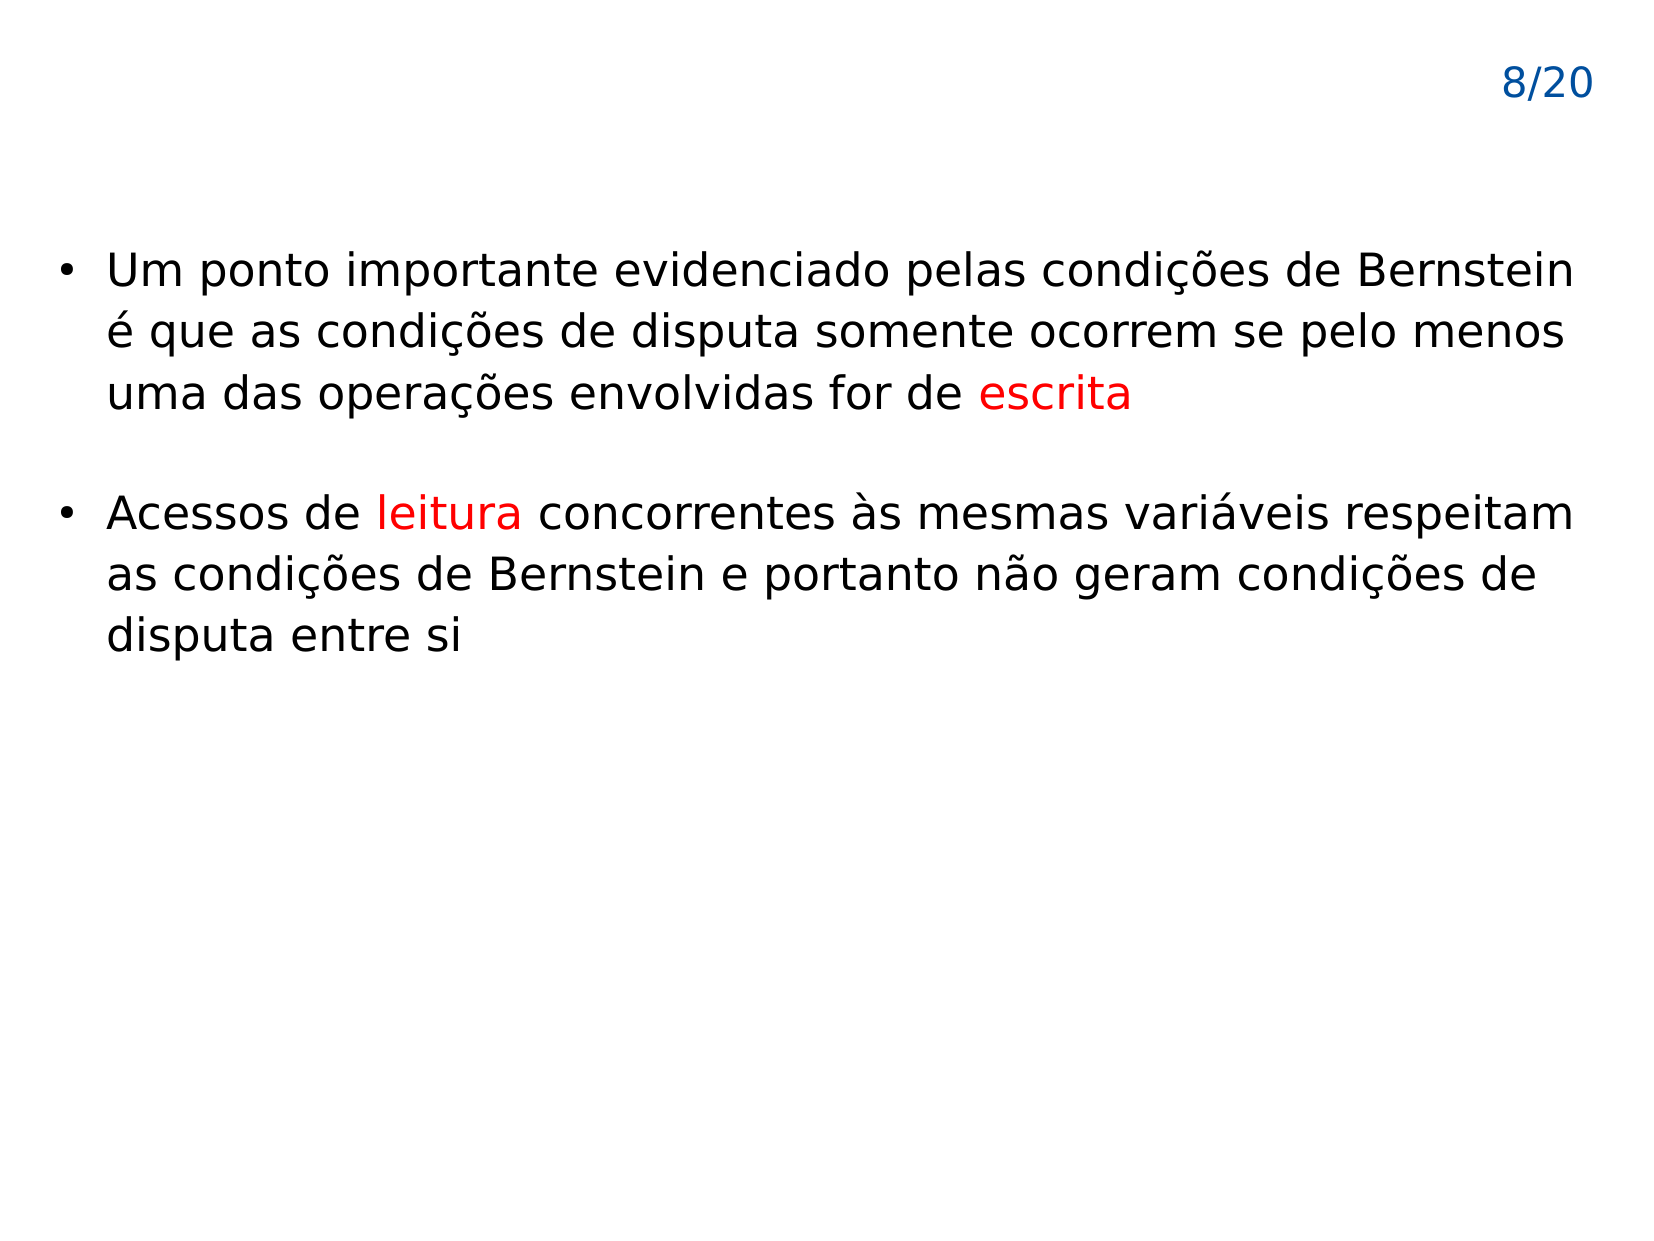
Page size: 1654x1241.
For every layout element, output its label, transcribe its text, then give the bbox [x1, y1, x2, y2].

list Um ponto importante evidenciado pelas condições de Bernstein é que as condições de disputa somente ocorrem se pelo menos uma das operações envolvidas for de escrita Acessos de leitura concorrentes às mesmas variáveis respeitam as condições de Bernstein e portanto não geram condições de disputa entre si [59, 236, 1595, 1211]
